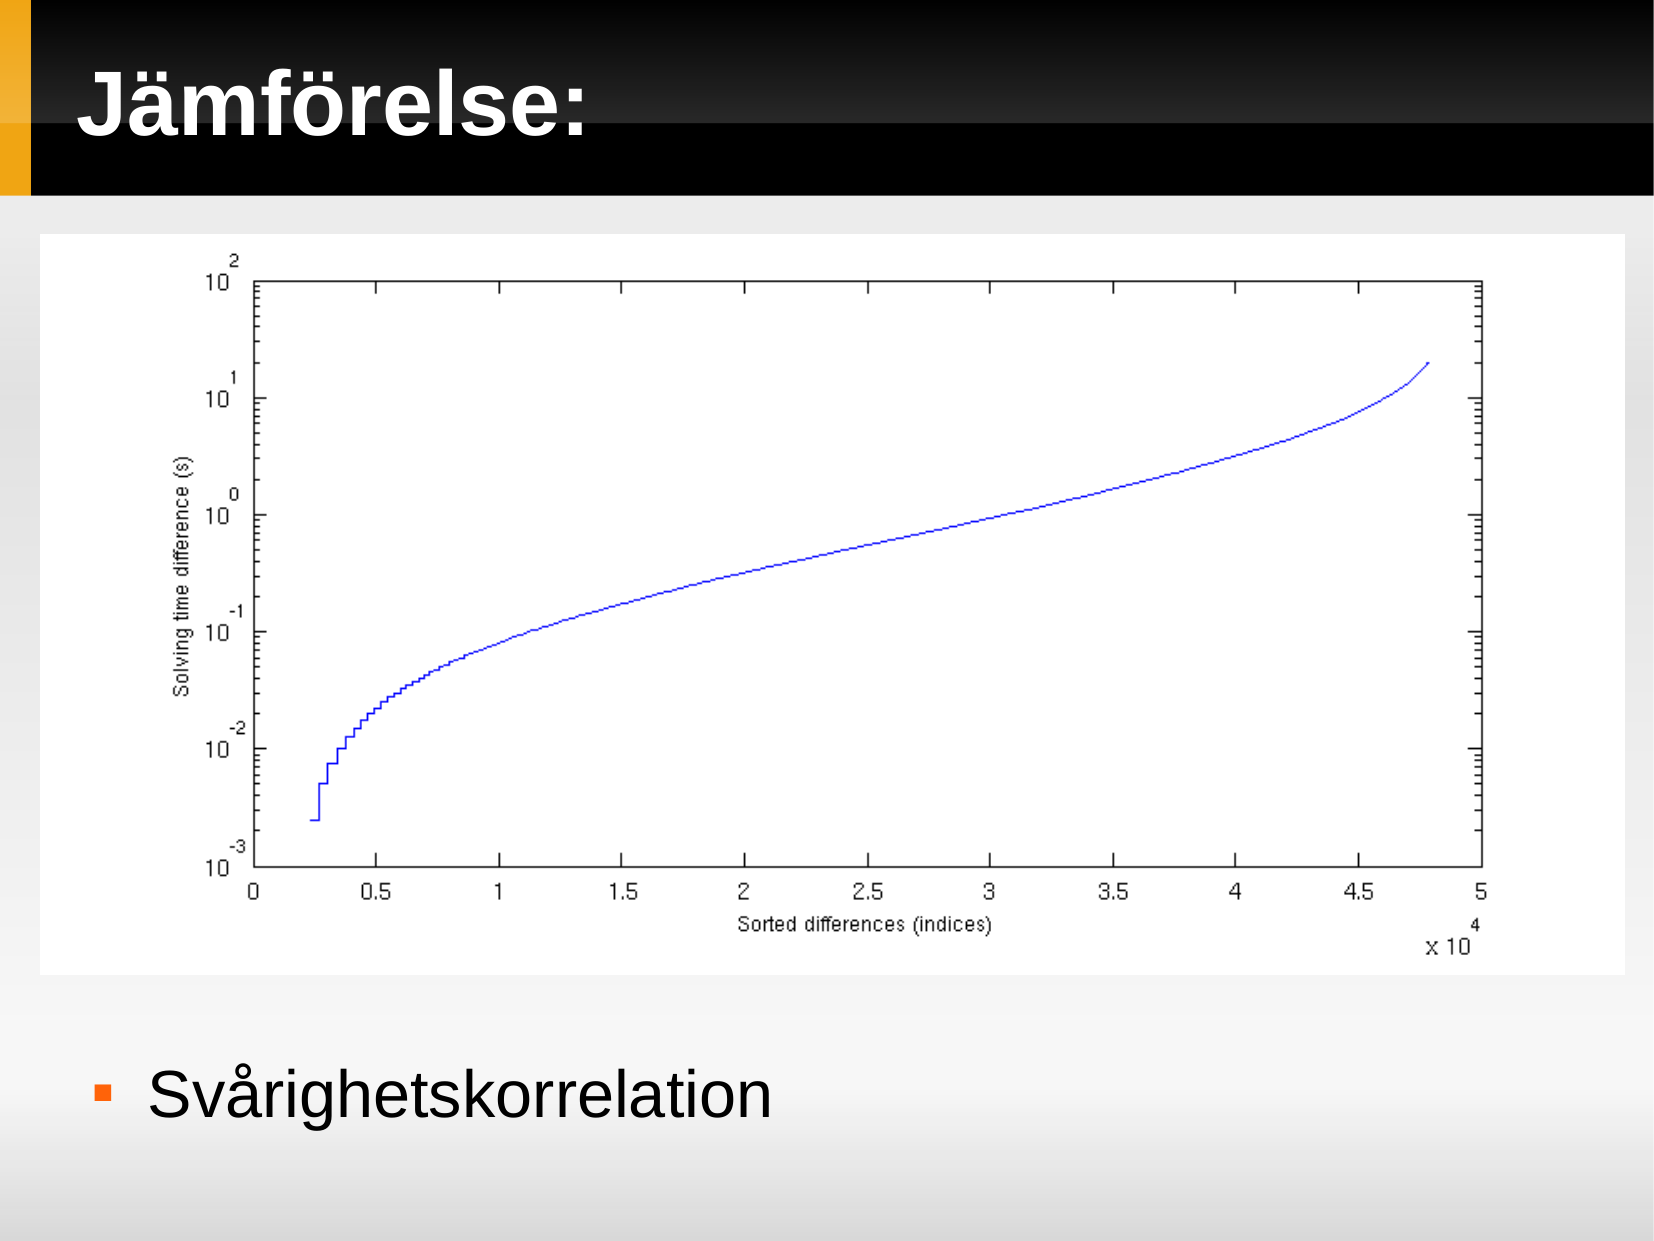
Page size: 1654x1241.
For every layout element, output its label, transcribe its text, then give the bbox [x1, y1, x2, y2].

list Svårighetskorrelation [76, 1056, 1565, 1152]
title Jämförelse: [76, 7, 1565, 200]
picture [0, 0, 1654, 1241]
